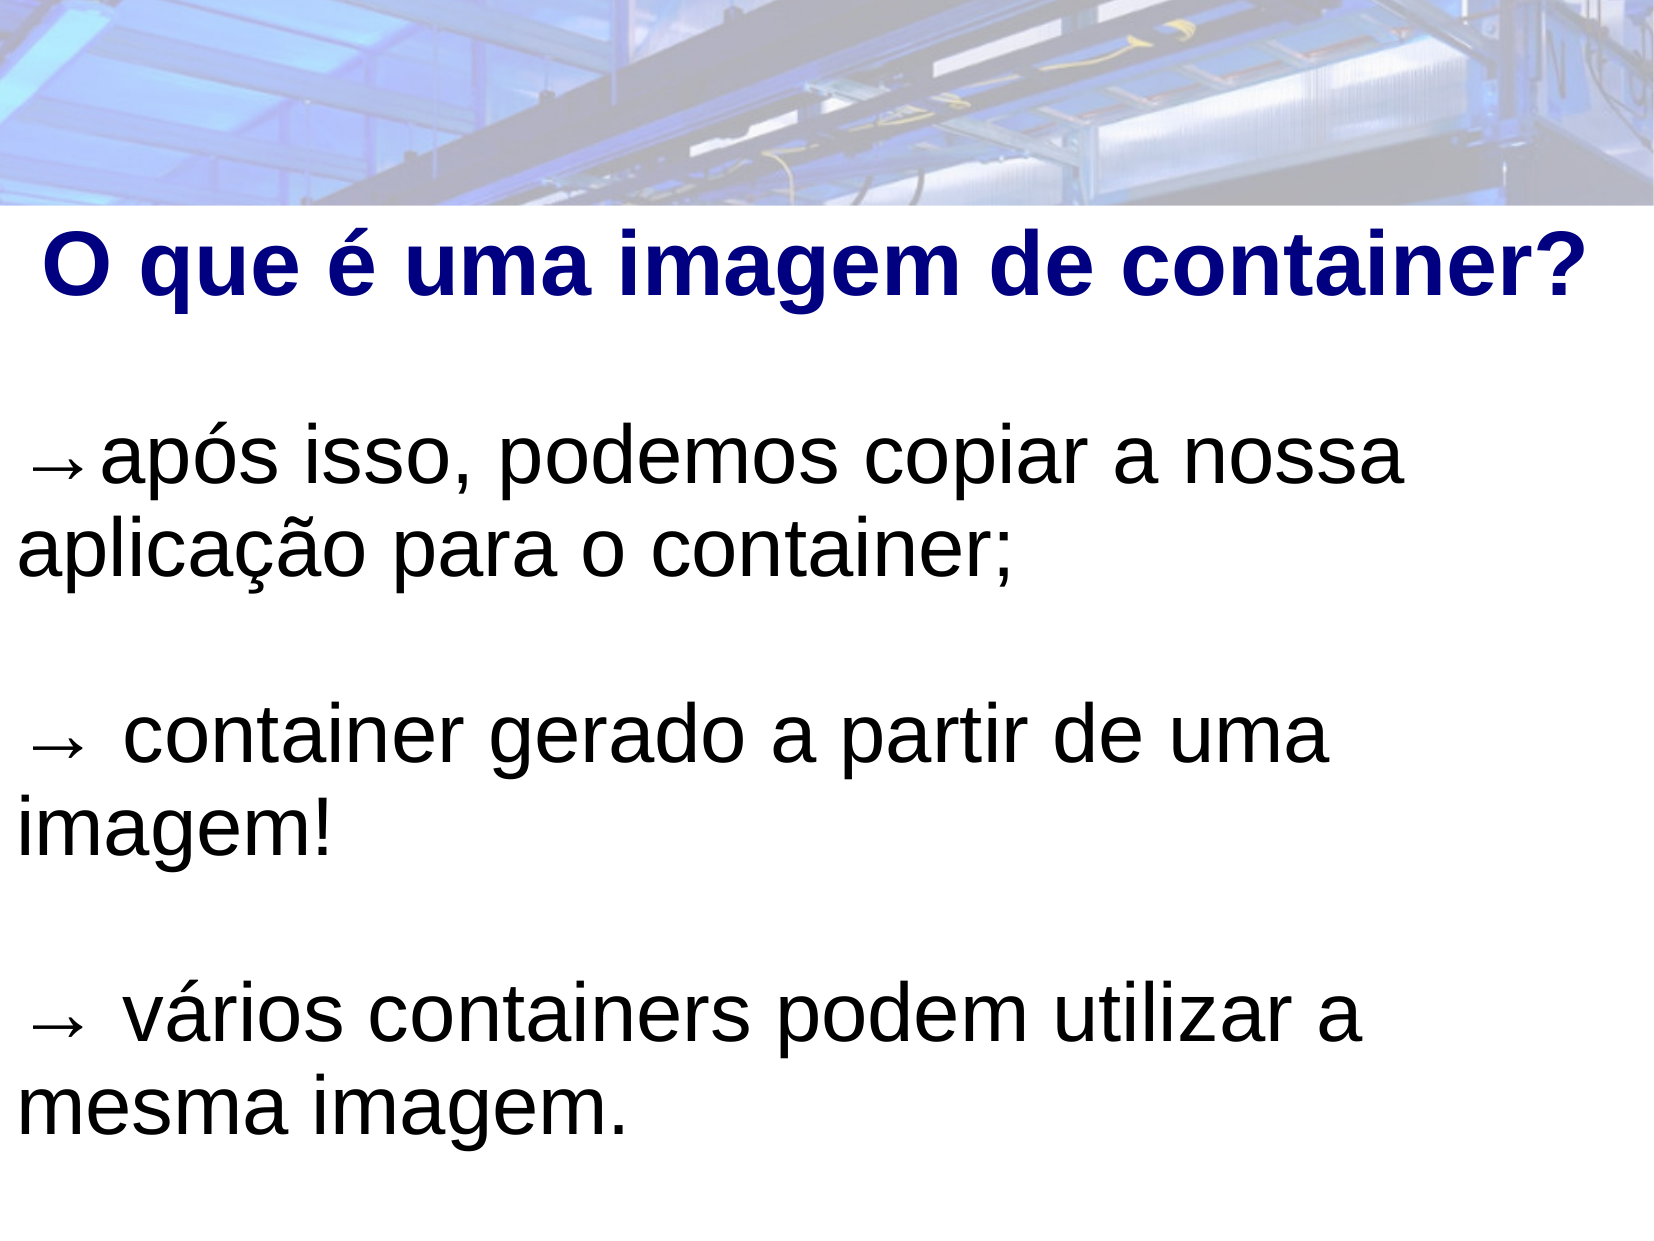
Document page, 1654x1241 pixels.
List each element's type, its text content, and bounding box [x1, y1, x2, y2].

text_box O que é uma imagem de container? →após isso, podemos copiar a nossa aplicação para o container; → container gerado a partir de uma imagem! → vários containers podem utilizar a mesma imagem. [1, 205, 1632, 1241]
picture [0, 0, 1654, 1241]
